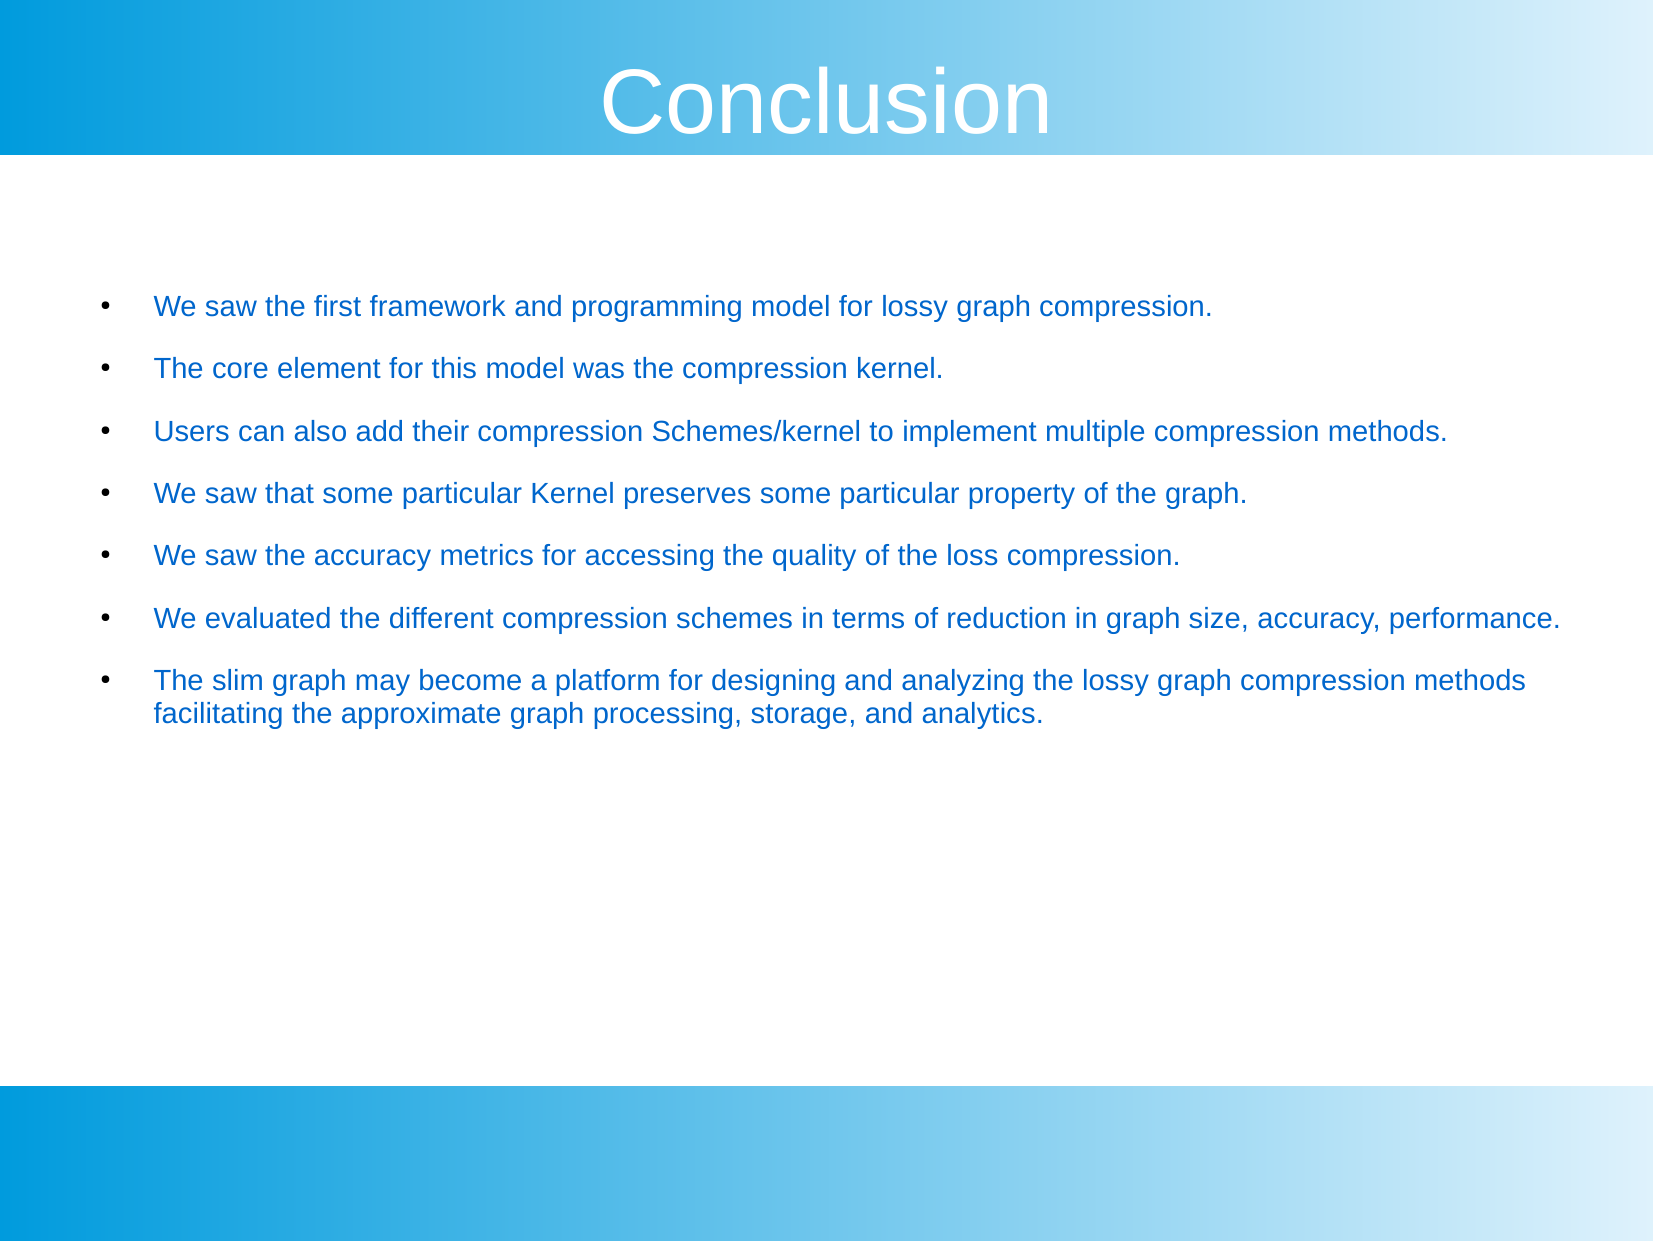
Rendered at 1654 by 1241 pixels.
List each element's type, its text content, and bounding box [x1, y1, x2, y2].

list We saw the first framework and programming model for lossy graph compression. The core element for this model was the compression kernel. Users can also add their compression Schemes/kernel to implement multiple compression methods. We saw that some particular Kernel preserves some particular property of the graph. We saw the accuracy metrics for accessing the quality of the loss compression. We evaluated the different compression schemes in terms of reduction in graph size, accuracy, performance. The slim graph may become a platform for designing and analyzing the lossy graph compression methods facilitating the approximate graph processing, storage, and analytics. [82, 290, 1571, 1010]
title Conclusion [82, 49, 1571, 155]
